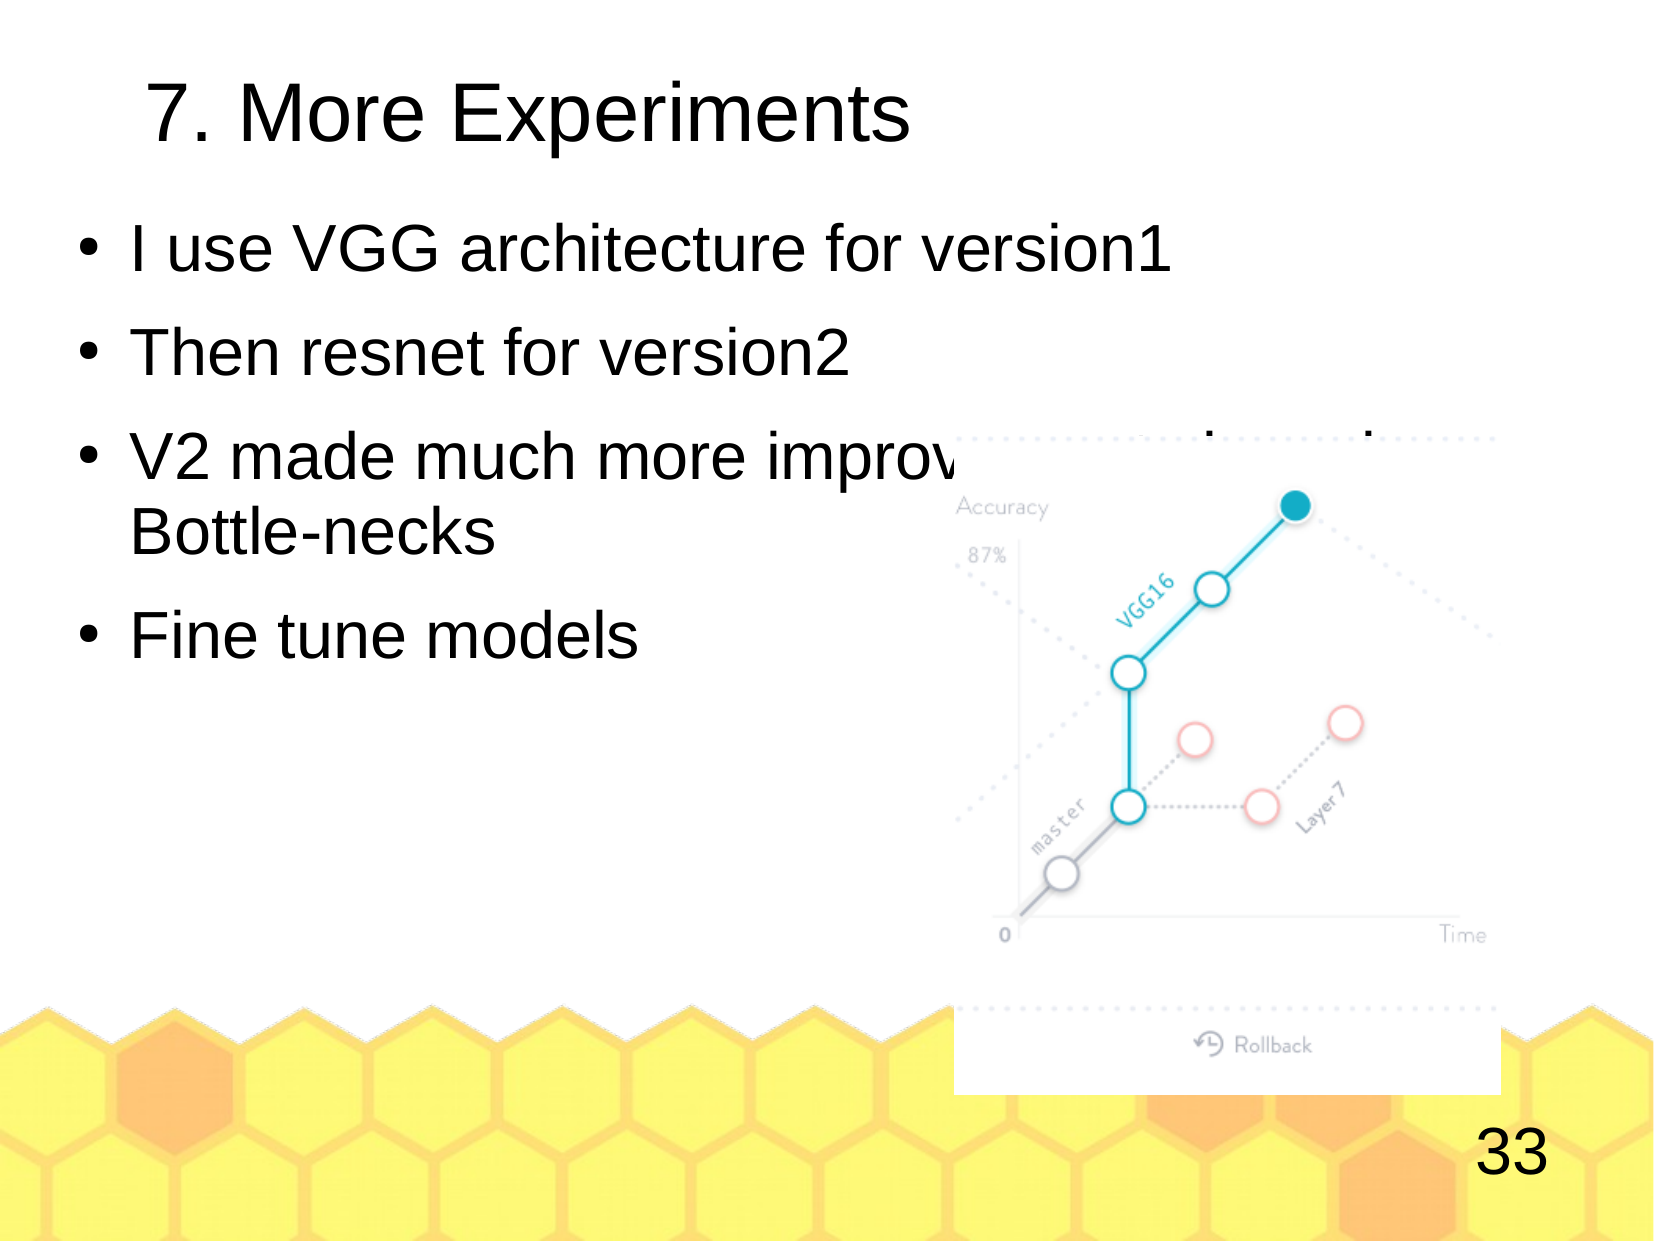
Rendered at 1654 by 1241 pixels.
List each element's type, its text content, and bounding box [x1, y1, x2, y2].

picture [0, 436, 1654, 1241]
text_box 7. More Experiments [129, 59, 1193, 167]
text_box 33 [1417, 1062, 1607, 1241]
list I use VGG architecture for version1 Then resnet for version2 V2 made much more improvements by using Bottle-necks Fine tune models [59, 106, 1548, 826]
